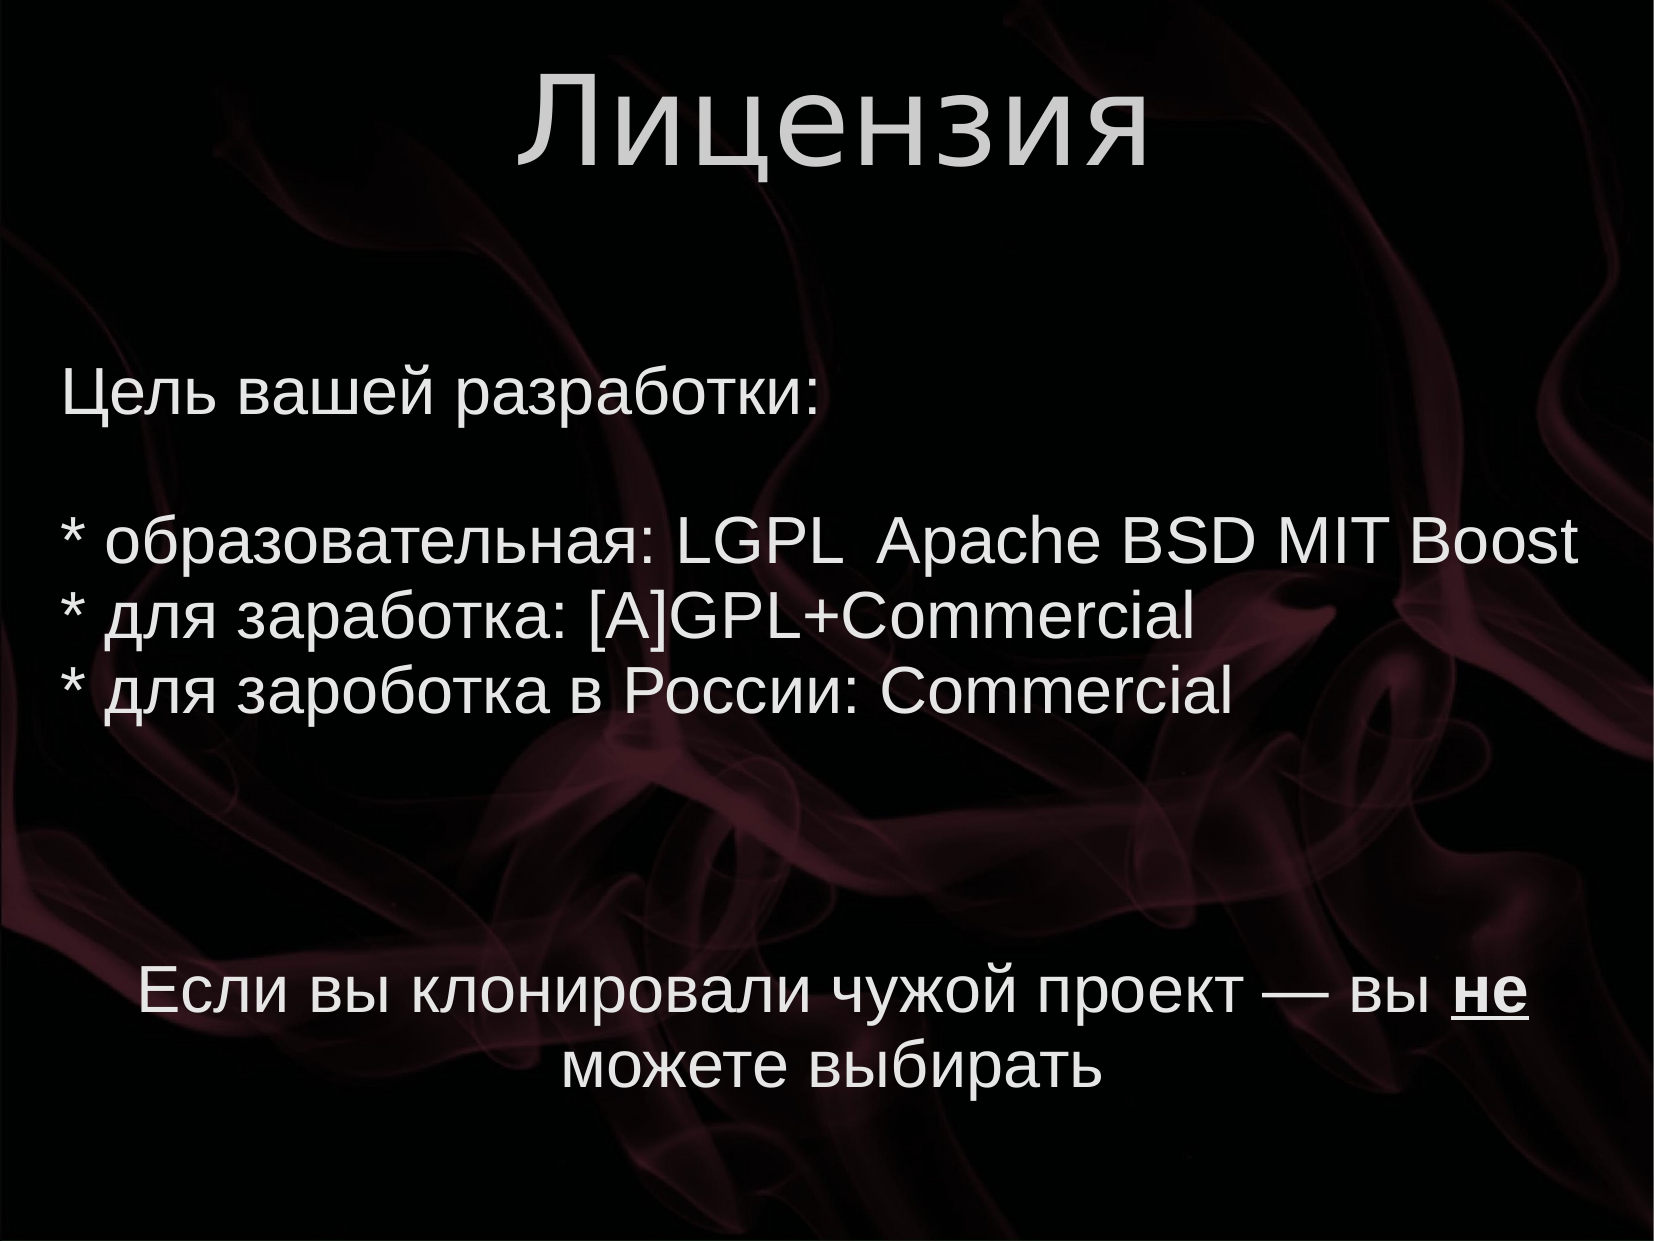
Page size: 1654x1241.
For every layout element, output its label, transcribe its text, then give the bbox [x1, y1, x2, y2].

picture [0, 0, 1654, 1241]
title Лицензия [90, 45, 1579, 200]
subtitle Цель вашей разработки: * образовательная: LGPL Apache BSD MIT Boost * для заработка: [A]GPL+Commercial * для зароботка в России: Commercial Если вы клонировали чужой проект — вы не можете выбирать [60, 255, 1606, 1201]
